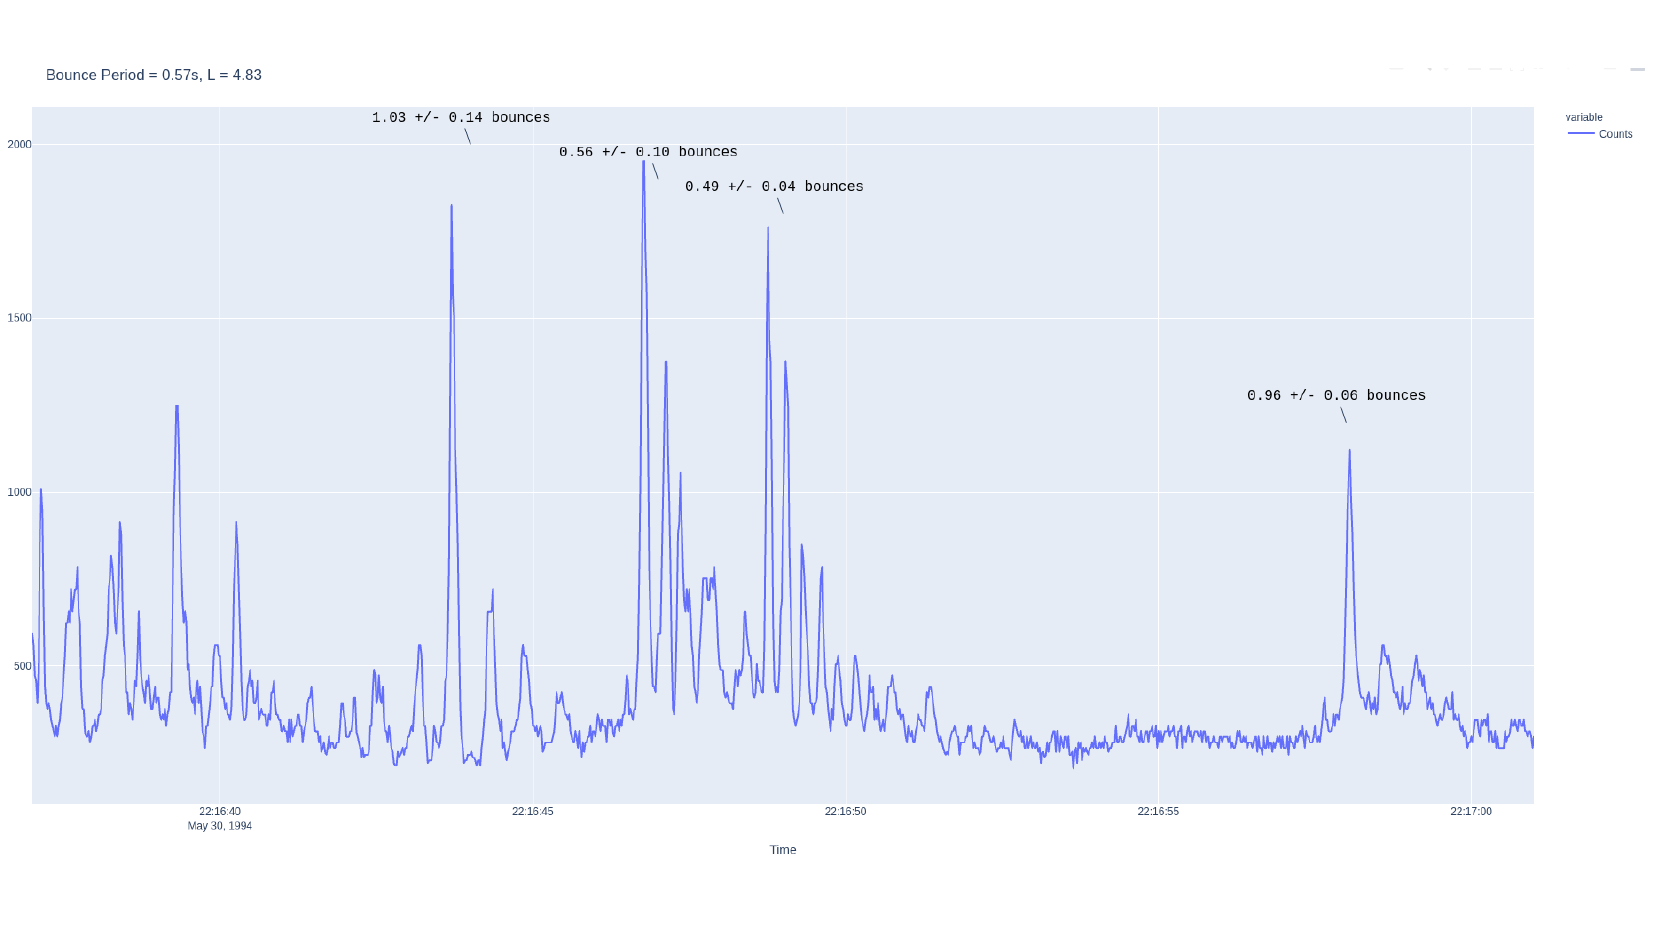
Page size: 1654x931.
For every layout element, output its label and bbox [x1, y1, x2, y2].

picture [0, 68, 1654, 861]
